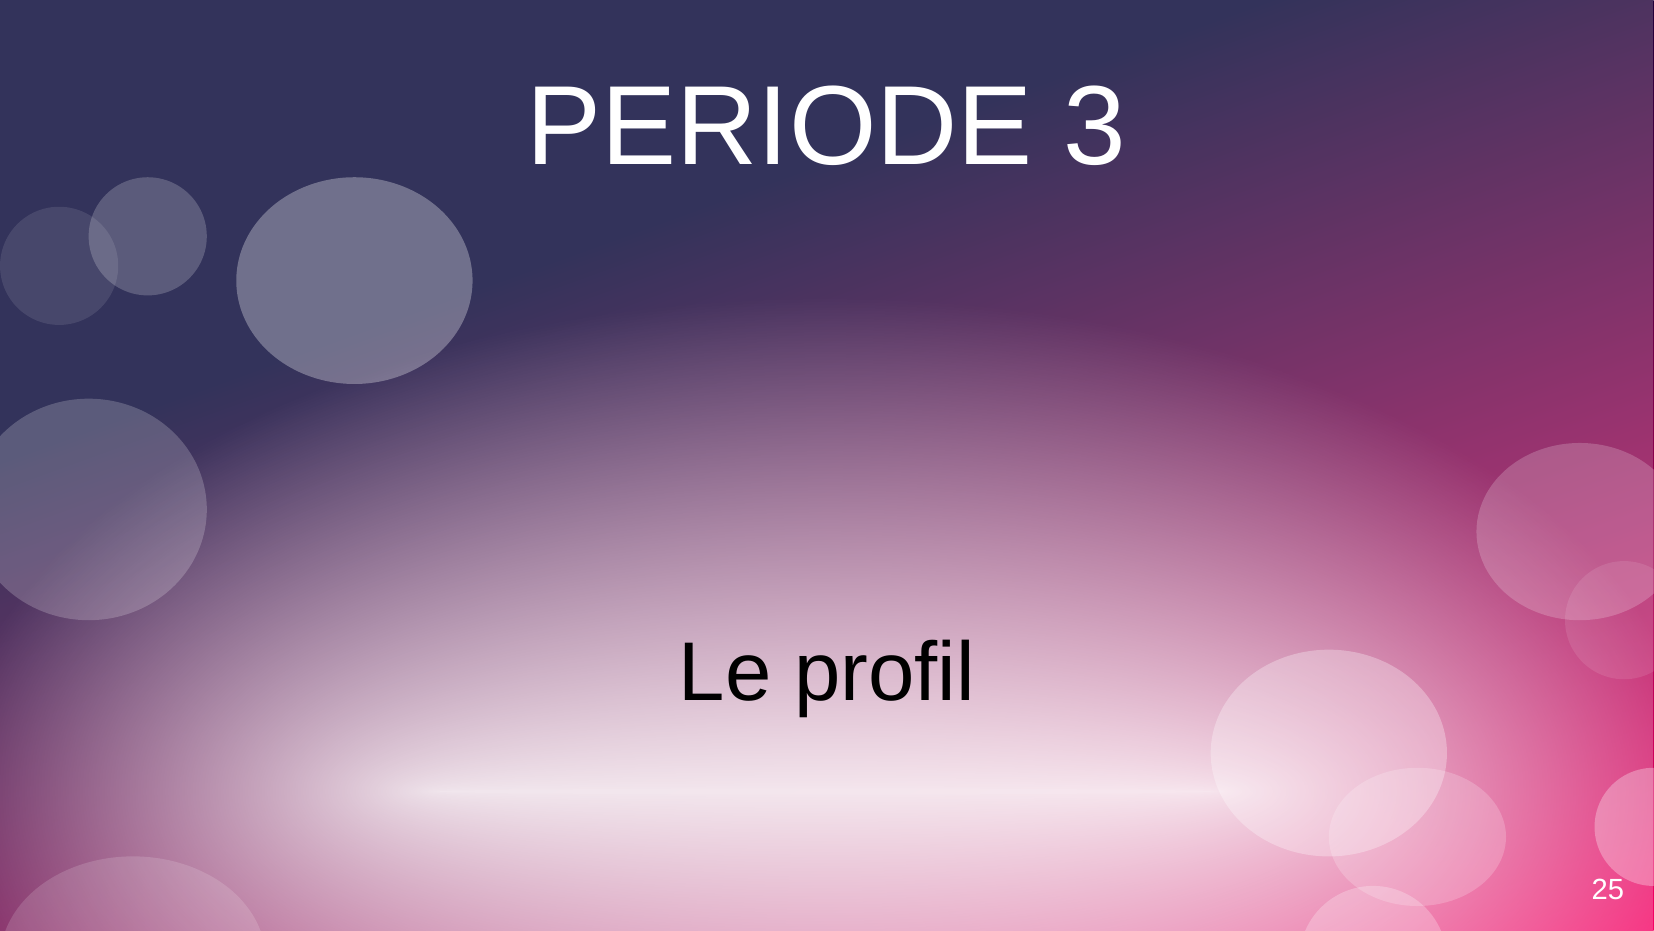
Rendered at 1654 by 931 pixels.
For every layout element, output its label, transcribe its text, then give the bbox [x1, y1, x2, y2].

title PERIODE 3 [88, 44, 1565, 207]
title Le profil [88, 590, 1565, 753]
